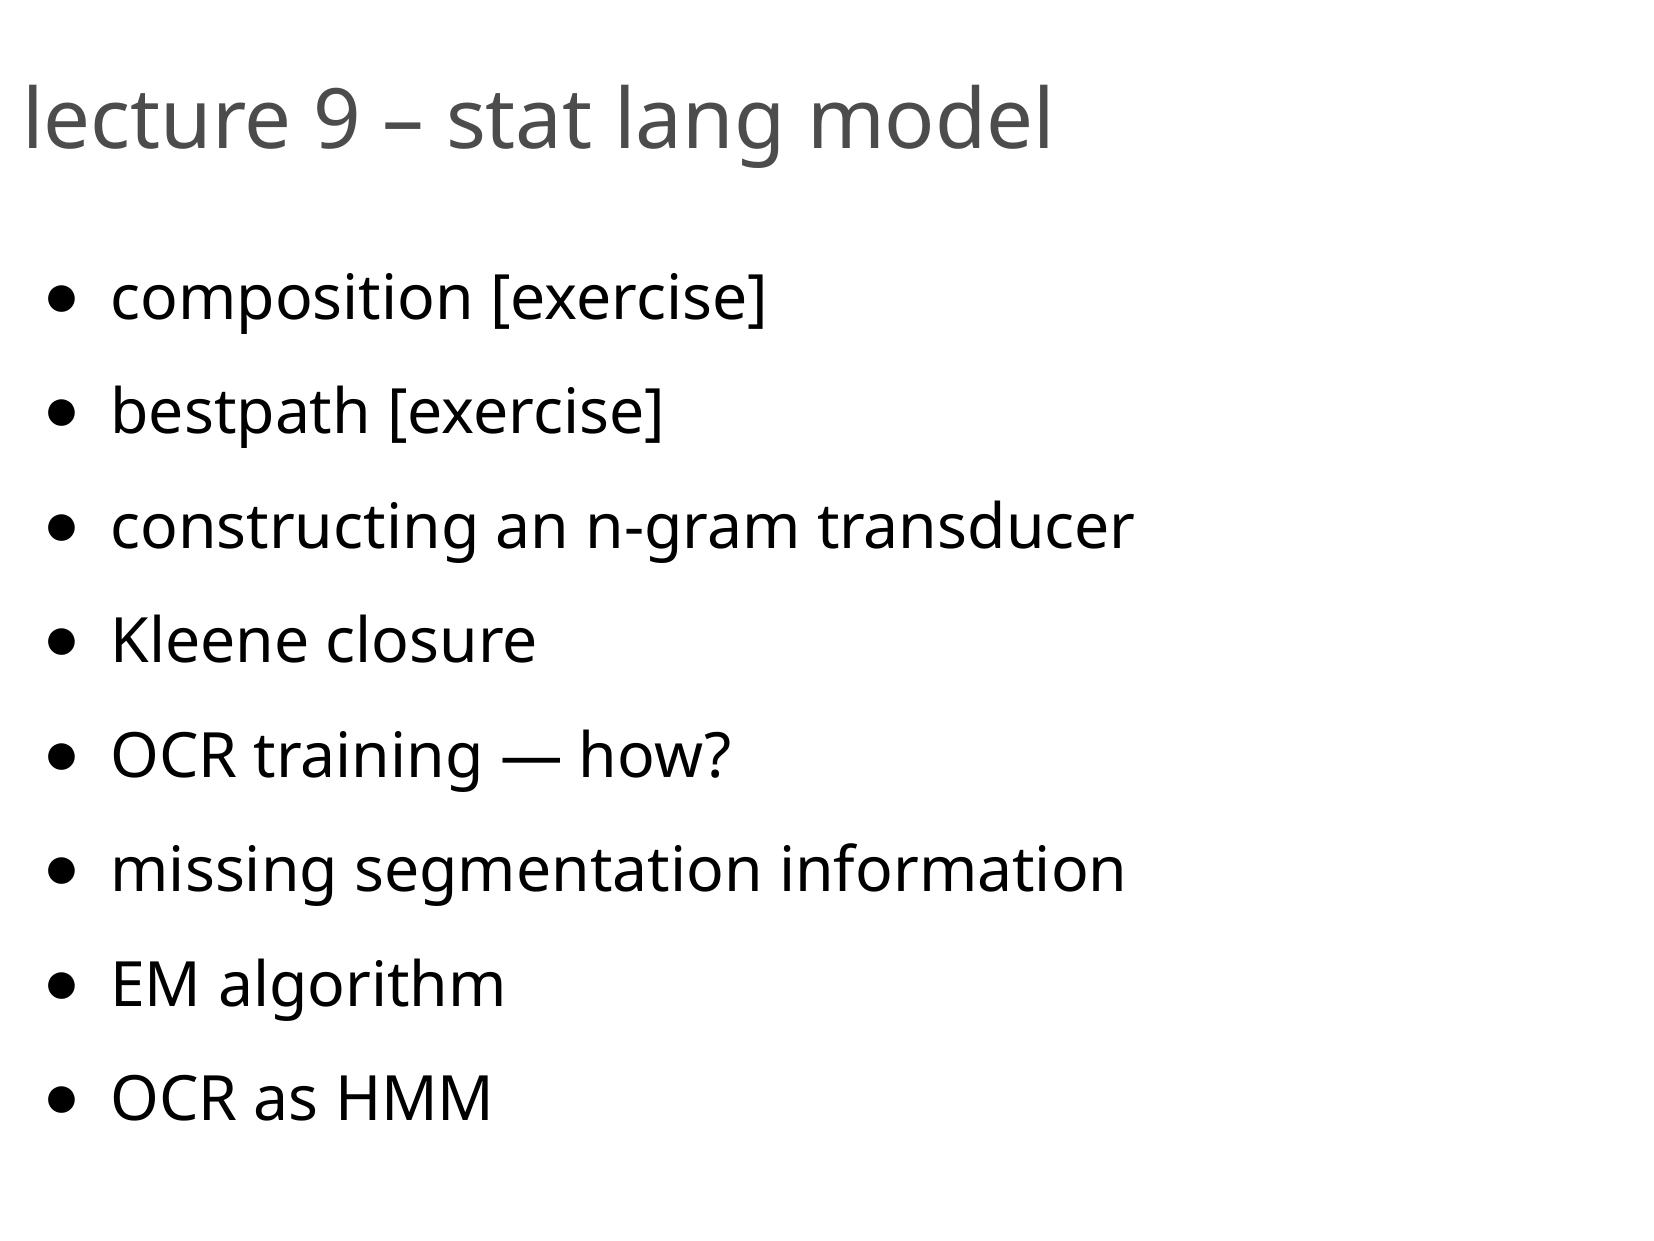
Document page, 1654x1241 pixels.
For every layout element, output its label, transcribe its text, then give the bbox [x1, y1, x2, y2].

list composition [exercise] bestpath [exercise] constructing an n-gram transducer Kleene closure OCR training — how? missing segmentation information EM algorithm OCR as HMM [25, 233, 1654, 1158]
title lecture 9 – stat lang model [22, 26, 1654, 205]
